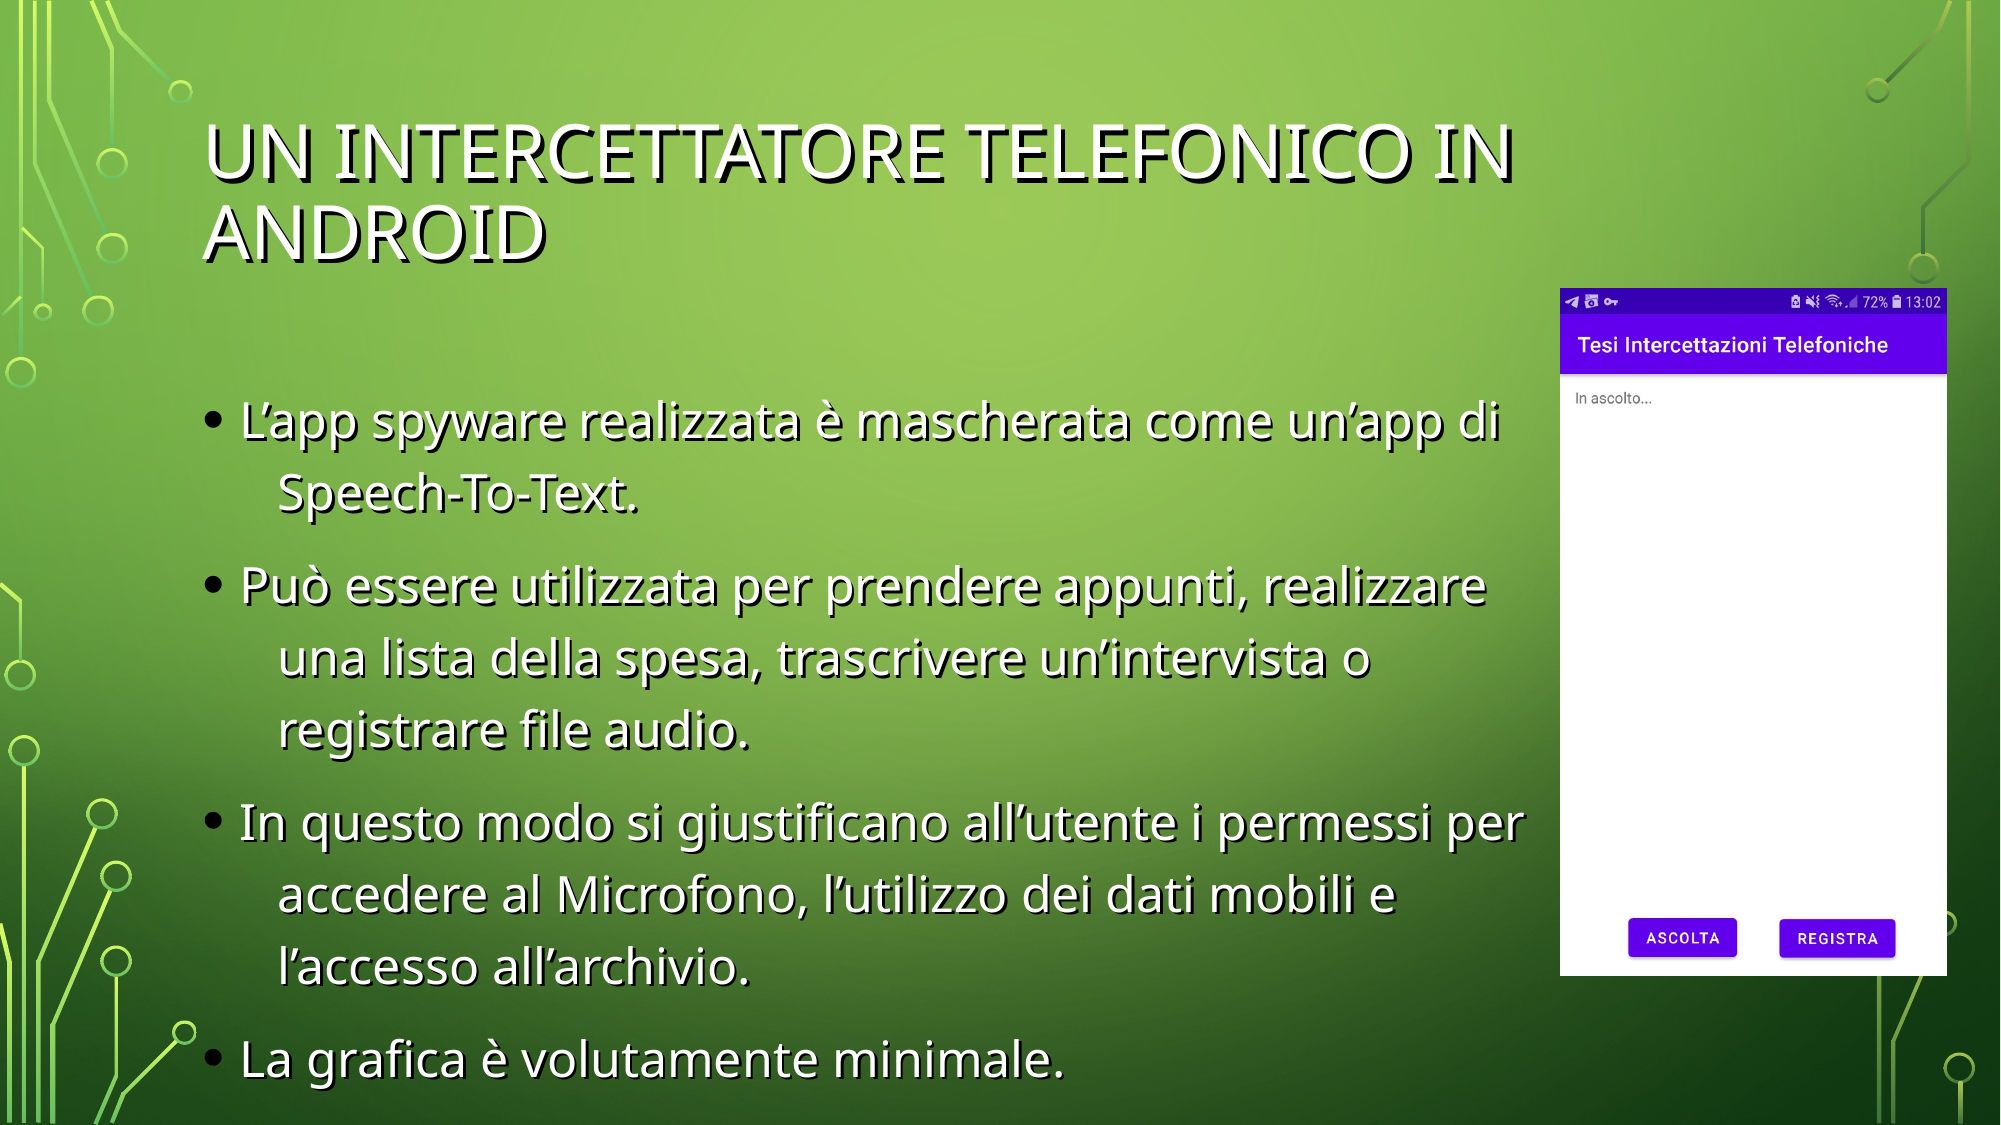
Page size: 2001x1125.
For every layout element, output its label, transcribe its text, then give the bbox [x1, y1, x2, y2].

title Un intercettatore telefonico in Android [187, 101, 1813, 289]
picture [1560, 288, 1947, 976]
list L’app spyware realizzata è mascherata come un’app di Speech-To-Text. Può essere utilizzata per prendere appunti, realizzare una lista della spesa, trascrivere un’intervista o registrare file audio. In questo modo si giustificano all’utente i permessi per accedere al Microfono, l’utilizzo dei dati mobili e l’accesso all’archivio. La grafica è volutamente minimale. [187, 369, 1561, 1125]
